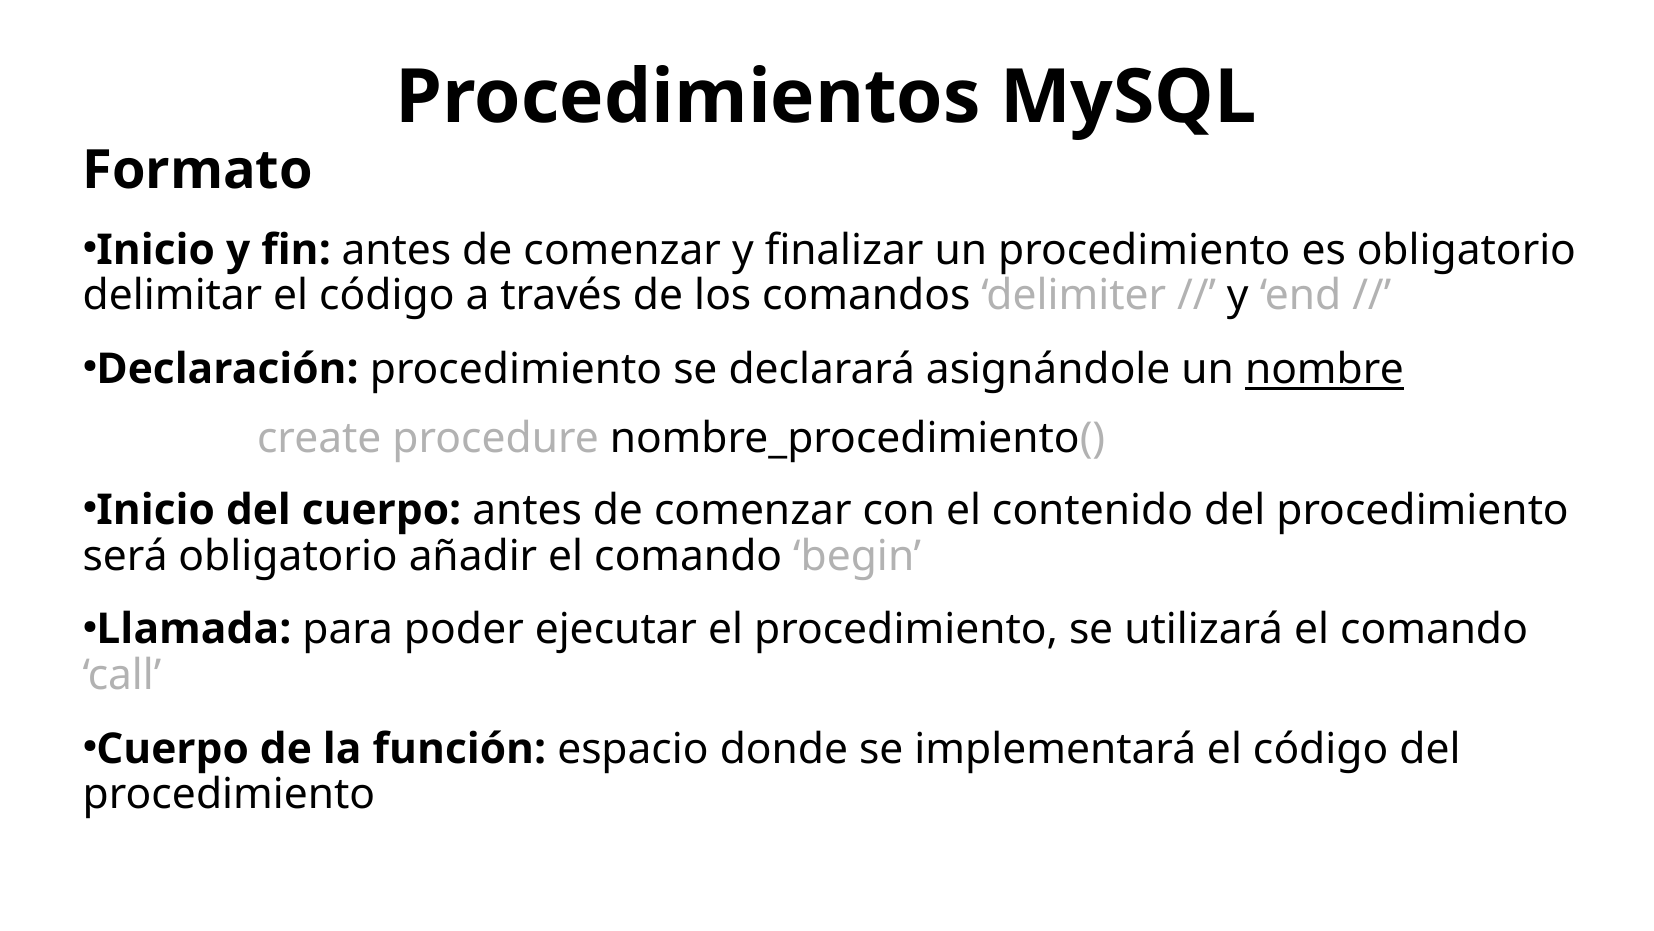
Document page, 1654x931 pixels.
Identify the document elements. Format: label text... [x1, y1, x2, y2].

list Formato Inicio y fin: antes de comenzar y finalizar un procedimiento es obligatorio delimitar el código a través de los comandos ‘delimiter //’ y ‘end //’ Declaración: procedimiento se declarará asignándole un nombre create procedure nombre_procedimiento() Inicio del cuerpo: antes de comenzar con el contenido del procedimiento será obligatorio añadir el comando ‘begin’ Llamada: para poder ejecutar el procedimiento, se utilizará el comando ‘call’ Cuerpo de la función: espacio donde se implementará el código del procedimiento [82, 141, 1595, 851]
title Procedimientos MySQL [82, 37, 1571, 141]
